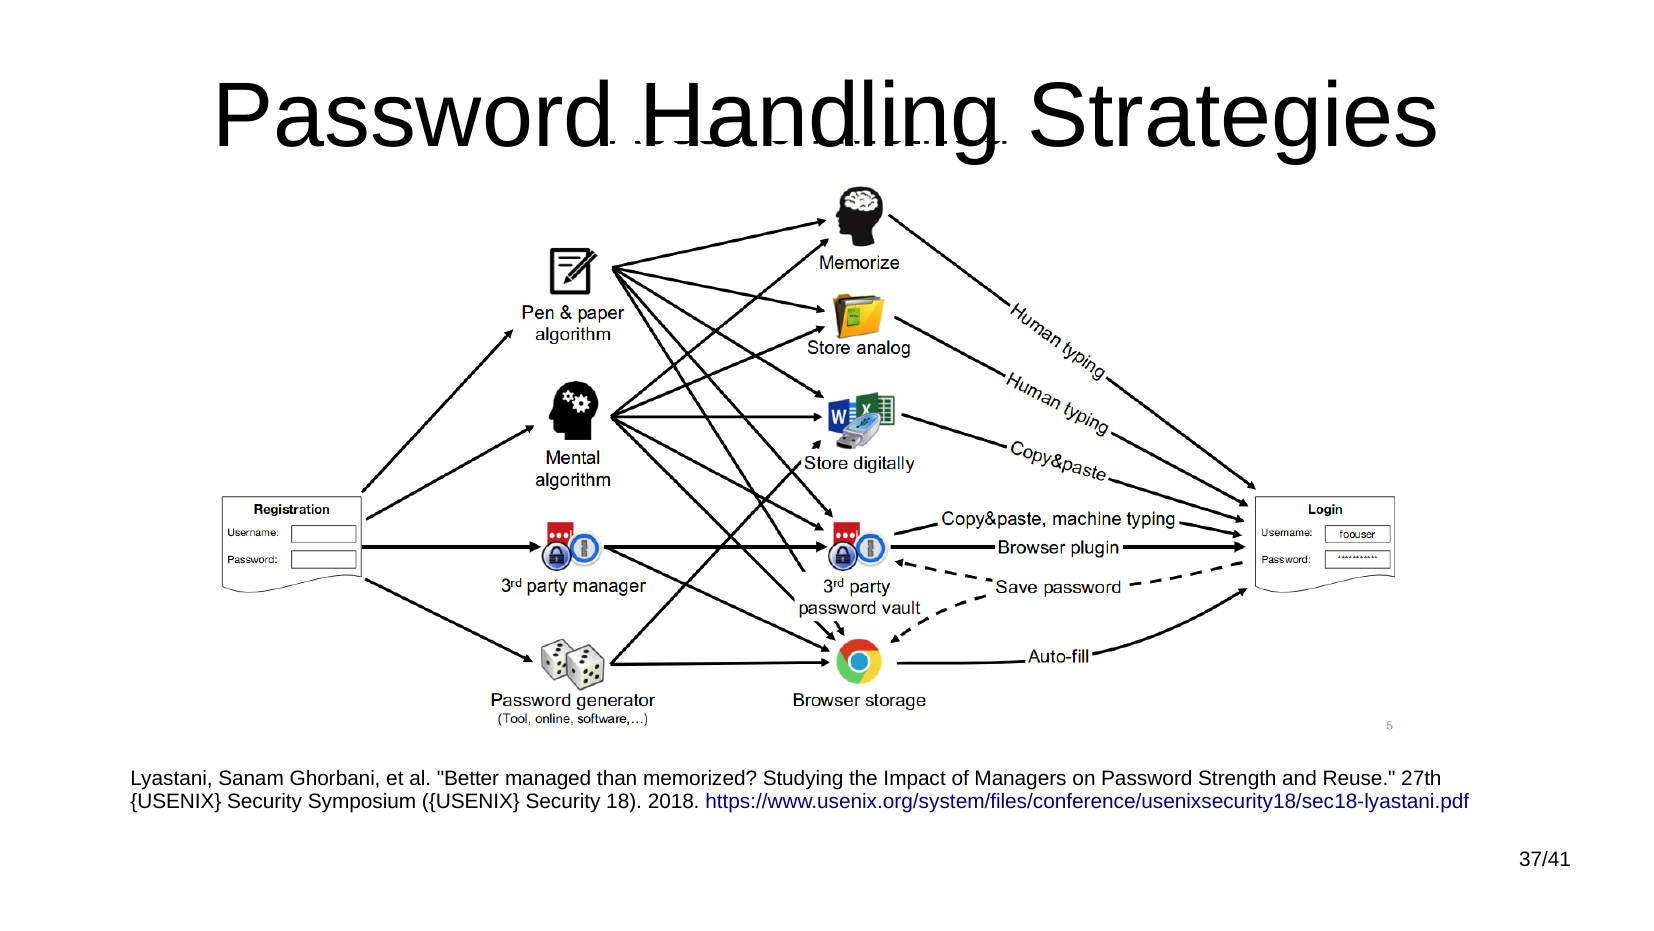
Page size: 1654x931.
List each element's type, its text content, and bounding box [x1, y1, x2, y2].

title Password Handling Strategies [82, 37, 1571, 193]
picture [200, 193, 1414, 733]
text_box Lyastani, Sanam Ghorbani, et al. "Better managed than memorized? Studying the Impact of Managers on Password Strength and Reuse." 27th {USENIX} Security Symposium ({USENIX} Security 18). 2018. https://www.usenix.org/system/files/conference/usenixsecurity18/sec18-lyastani.pdf [115, 758, 1536, 910]
